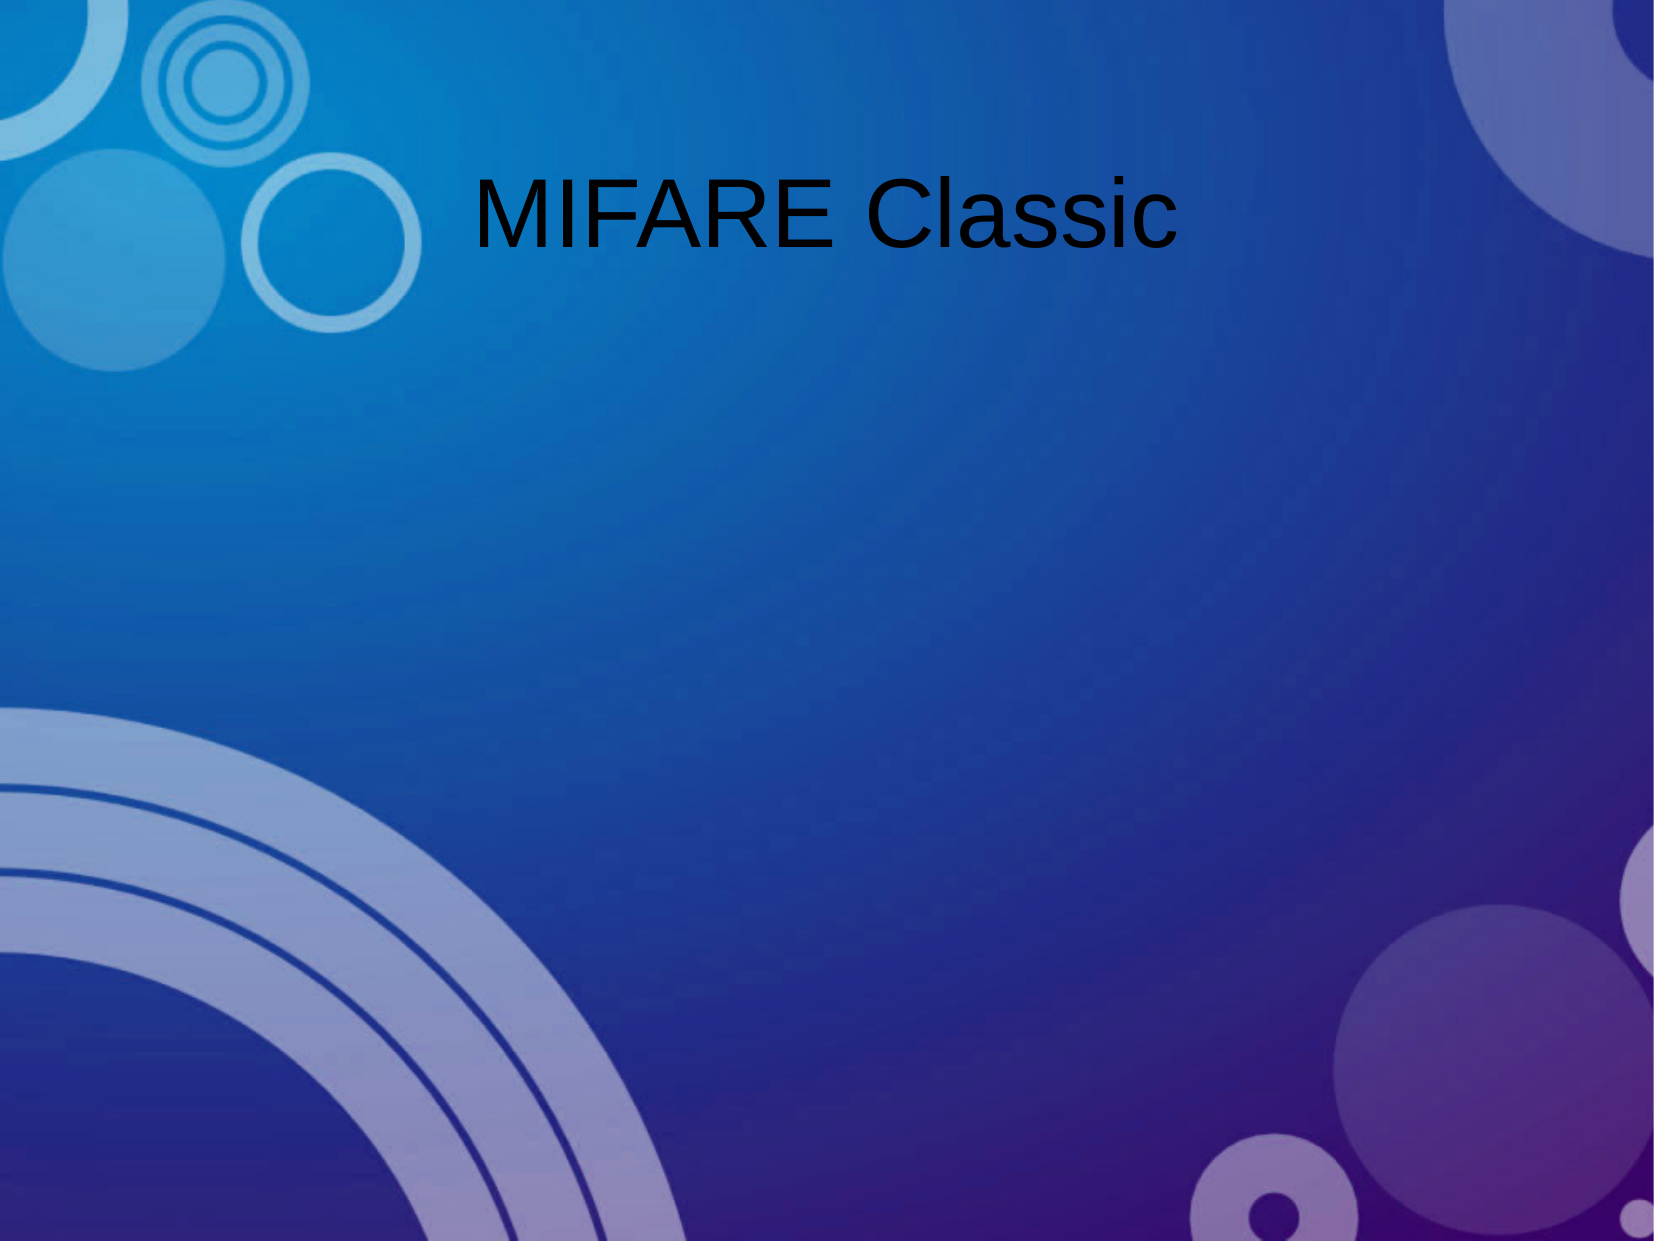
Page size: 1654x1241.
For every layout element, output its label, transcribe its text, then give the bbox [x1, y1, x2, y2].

title MIFARE Classic [124, 109, 1530, 317]
picture [0, 0, 1654, 1241]
